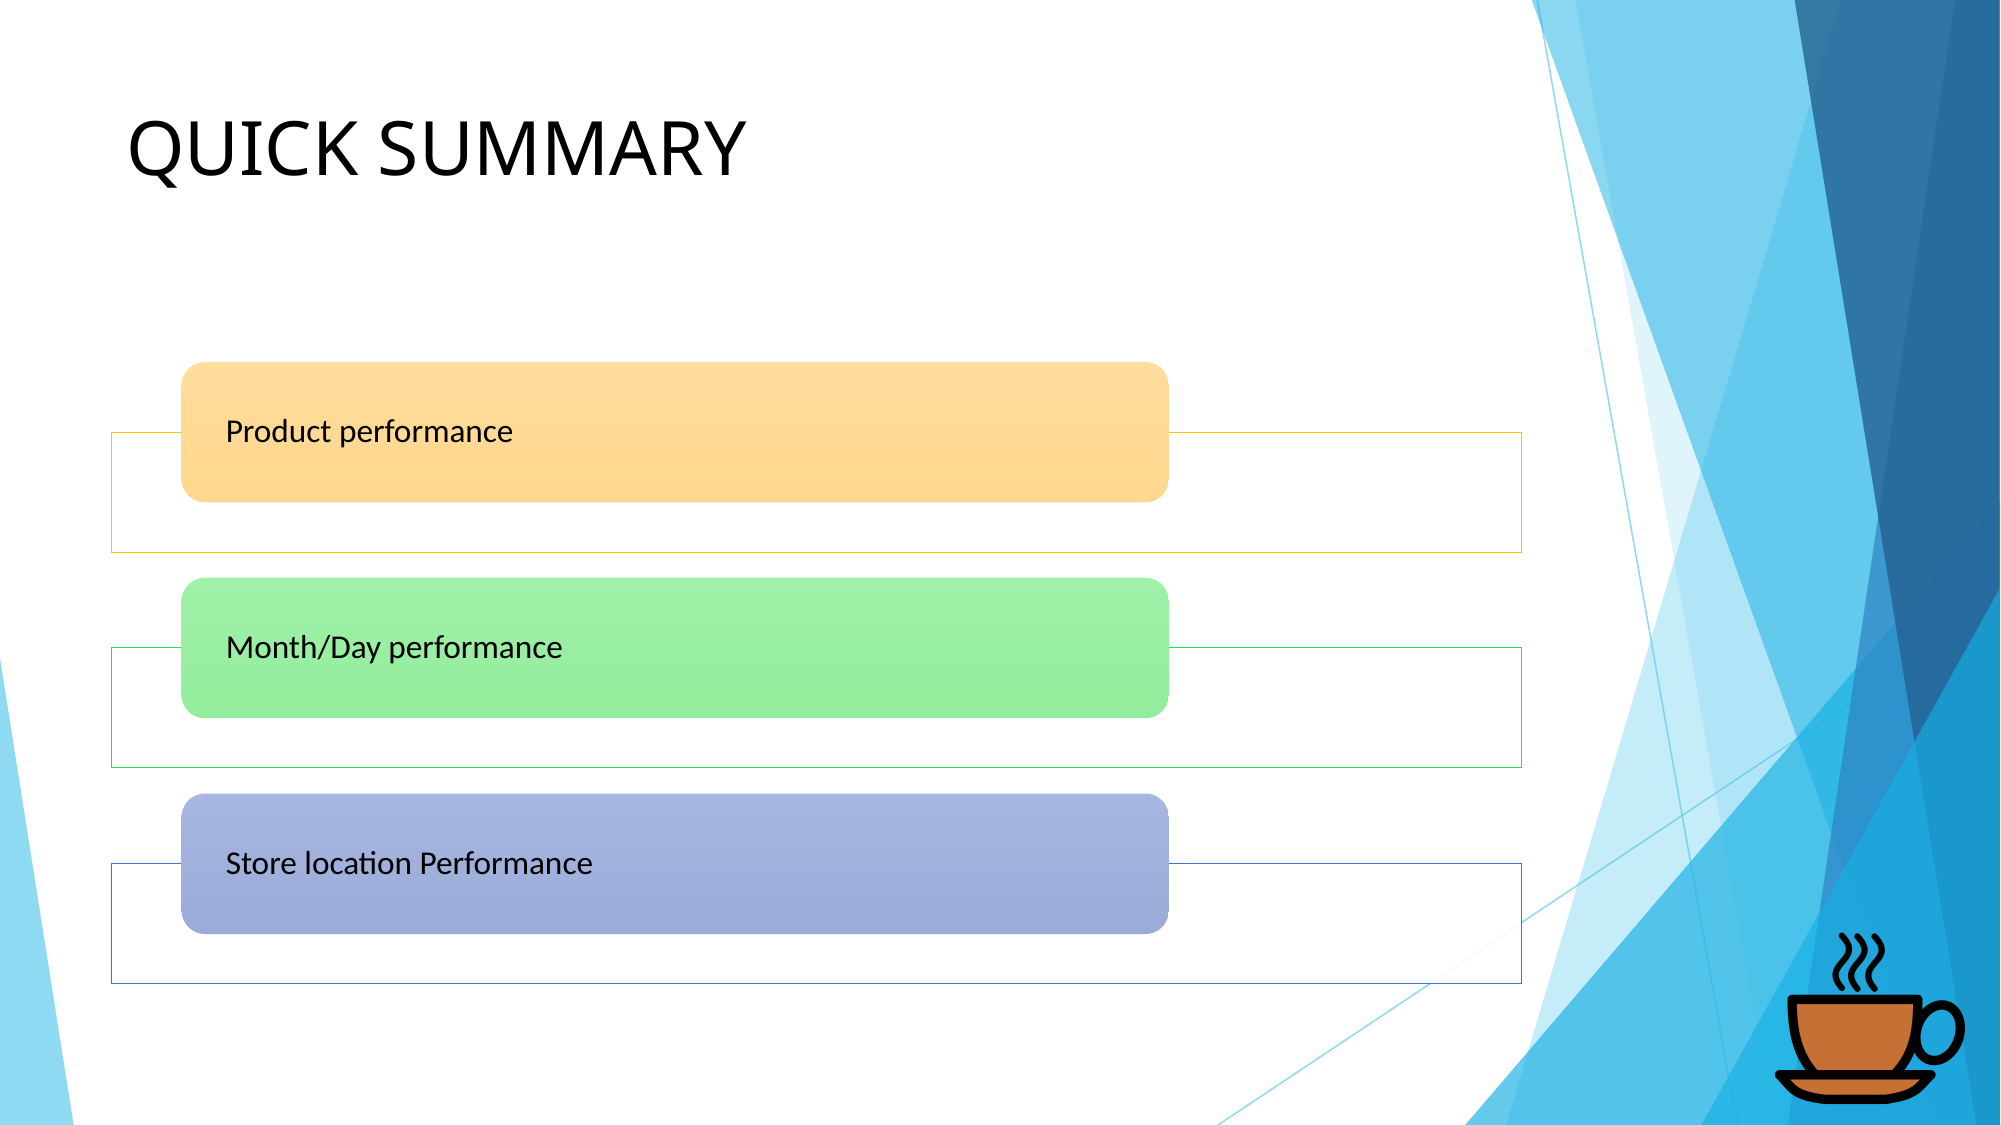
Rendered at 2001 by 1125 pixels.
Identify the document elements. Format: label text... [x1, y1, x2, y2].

text_box Store location Performance [181, 793, 1169, 935]
text_box [111, 648, 1521, 768]
picture [1767, 924, 1968, 1125]
text_box Month/Day performance [181, 577, 1169, 719]
title QUICK SUMMARY [111, 93, 1522, 310]
text_box [111, 432, 1521, 552]
text_box [111, 864, 1521, 984]
text_box Product performance [181, 361, 1169, 503]
